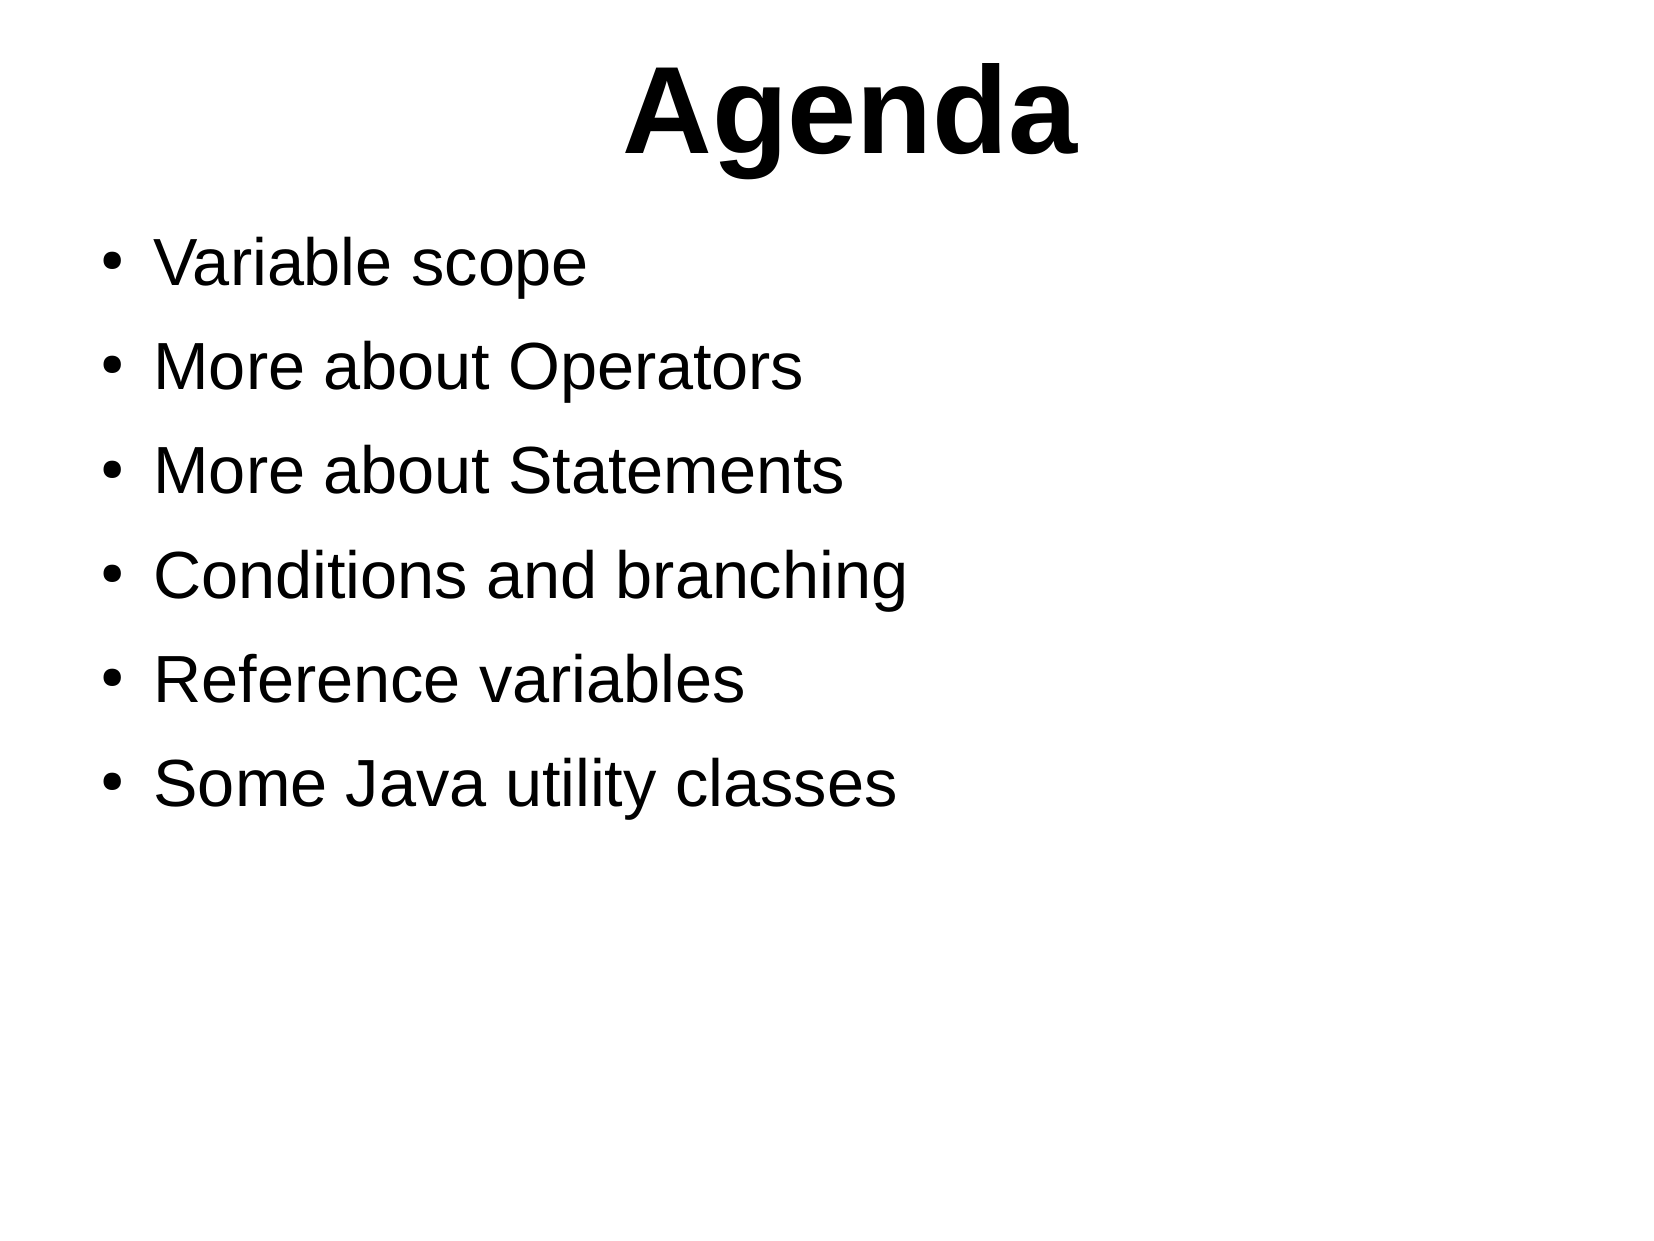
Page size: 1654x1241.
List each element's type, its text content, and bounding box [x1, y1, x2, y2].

title Agenda [106, 41, 1595, 181]
list Variable scope More about Operators More about Statements Conditions and branching Reference variables Some Java utility classes [82, 225, 1538, 1186]
